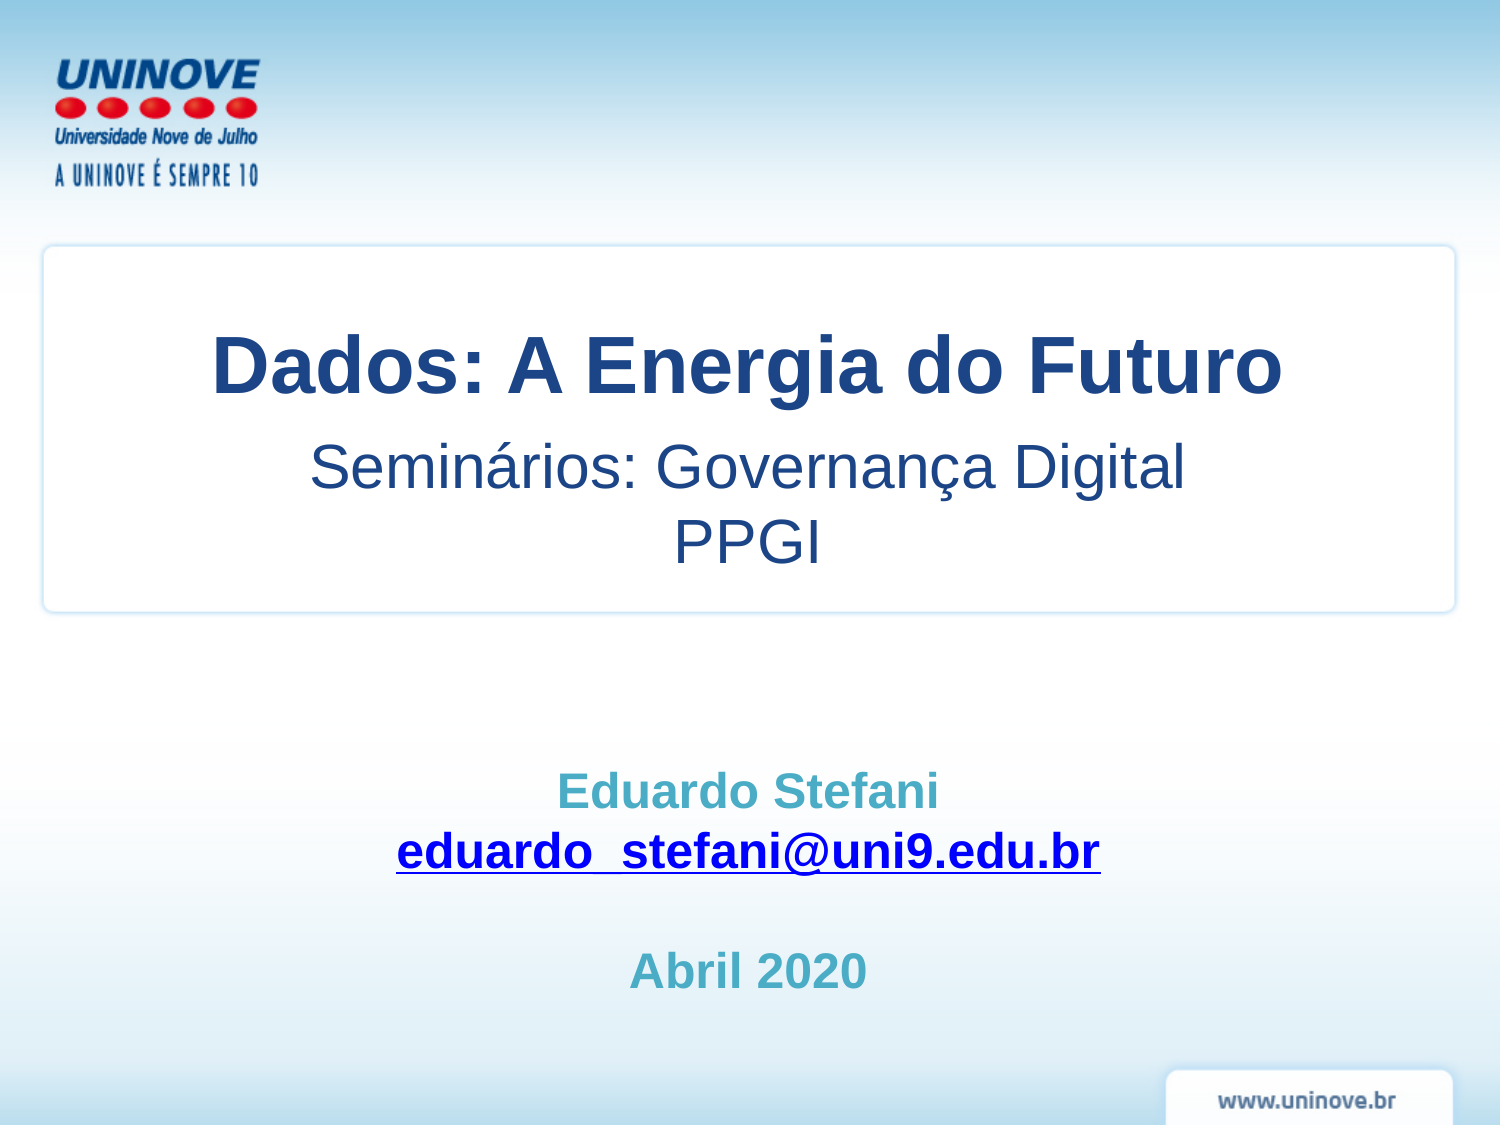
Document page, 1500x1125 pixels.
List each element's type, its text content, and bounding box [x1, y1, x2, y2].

picture [0, 0, 1500, 1125]
title Dados: A Energia do Futuro [63, 265, 1435, 418]
text_box Eduardo Stefani eduardo_stefani@uni9.edu.br Abril 2020 [354, 743, 1143, 872]
subtitle Seminários: Governança Digital PPGI [63, 418, 1435, 595]
